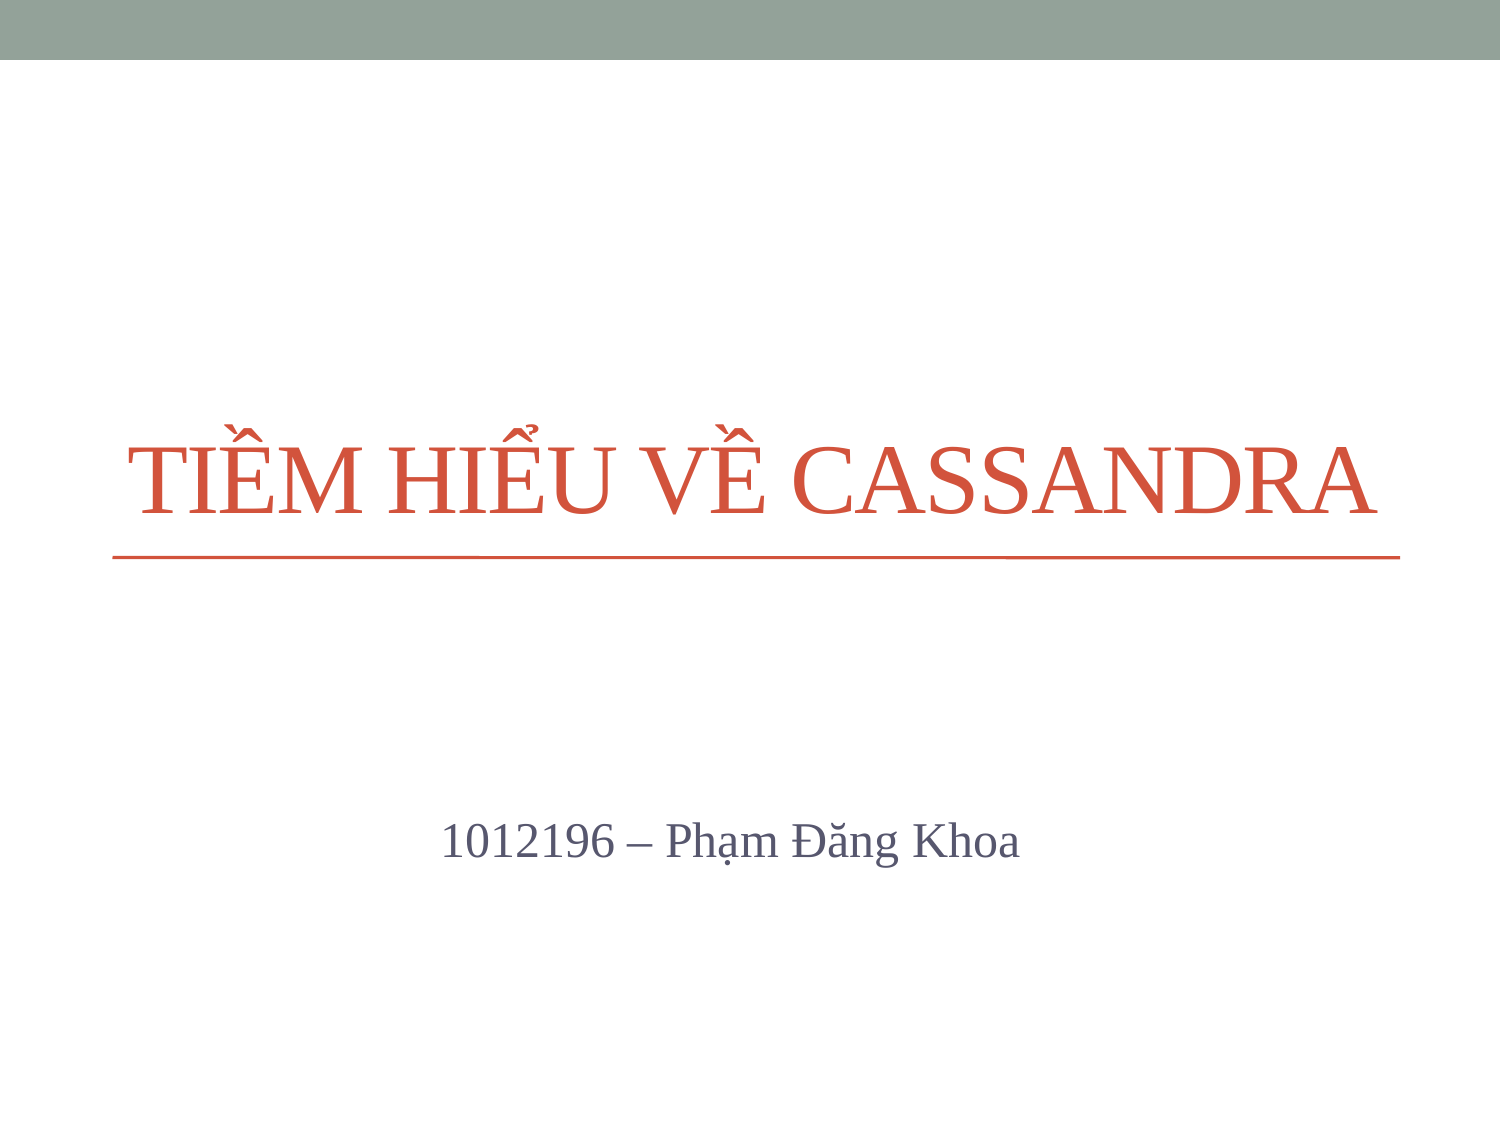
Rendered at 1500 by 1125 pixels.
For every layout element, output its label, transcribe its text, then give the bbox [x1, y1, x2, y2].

subtitle 1012196 – Phạm Đăng Khoa [425, 800, 1476, 1088]
title Tiềm hiểu về cassandra [112, 224, 1401, 542]
